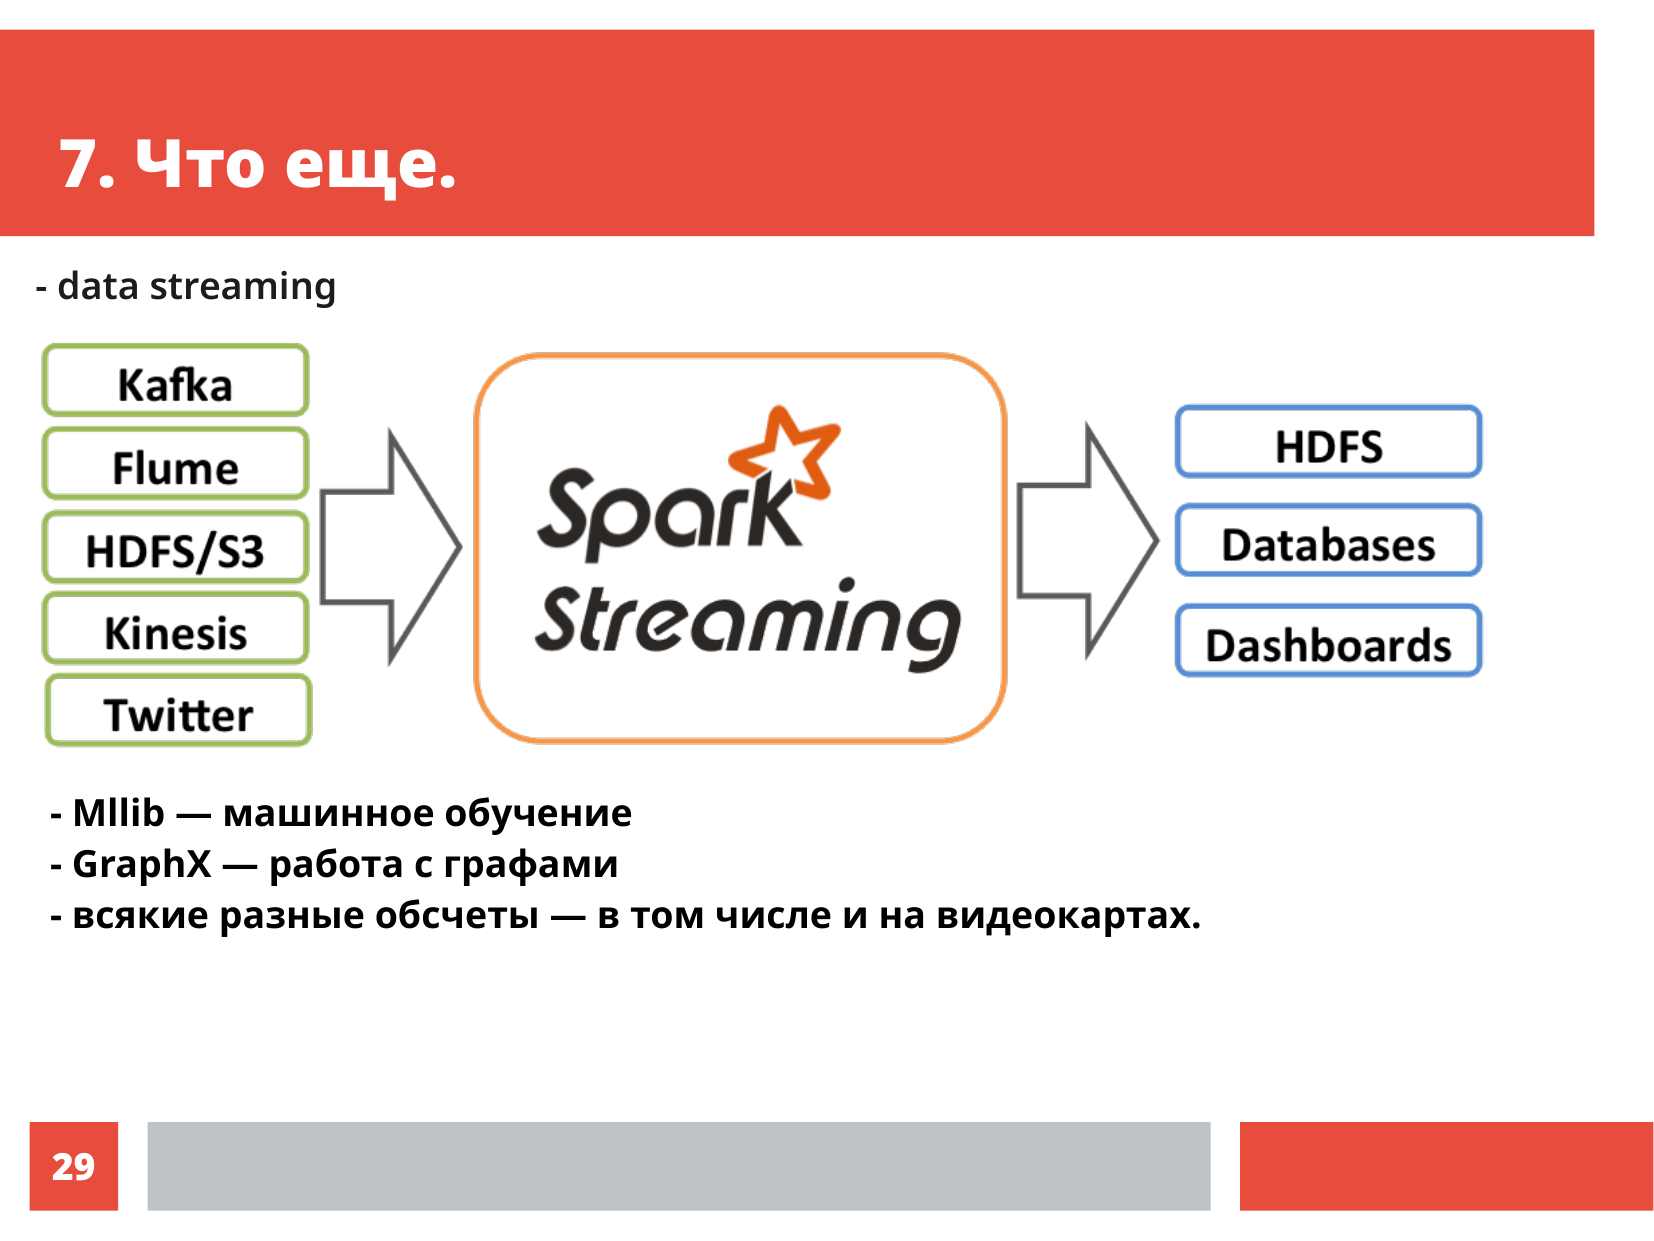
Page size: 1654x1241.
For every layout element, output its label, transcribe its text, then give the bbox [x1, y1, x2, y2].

title 7. Что еще. [59, 59, 1595, 207]
text_box - Mllib — машинное обучение - GraphX — работа с графами - всякие разные обсчеты — в том числе и на видеокартах. [35, 779, 1338, 969]
picture [0, 256, 1548, 844]
